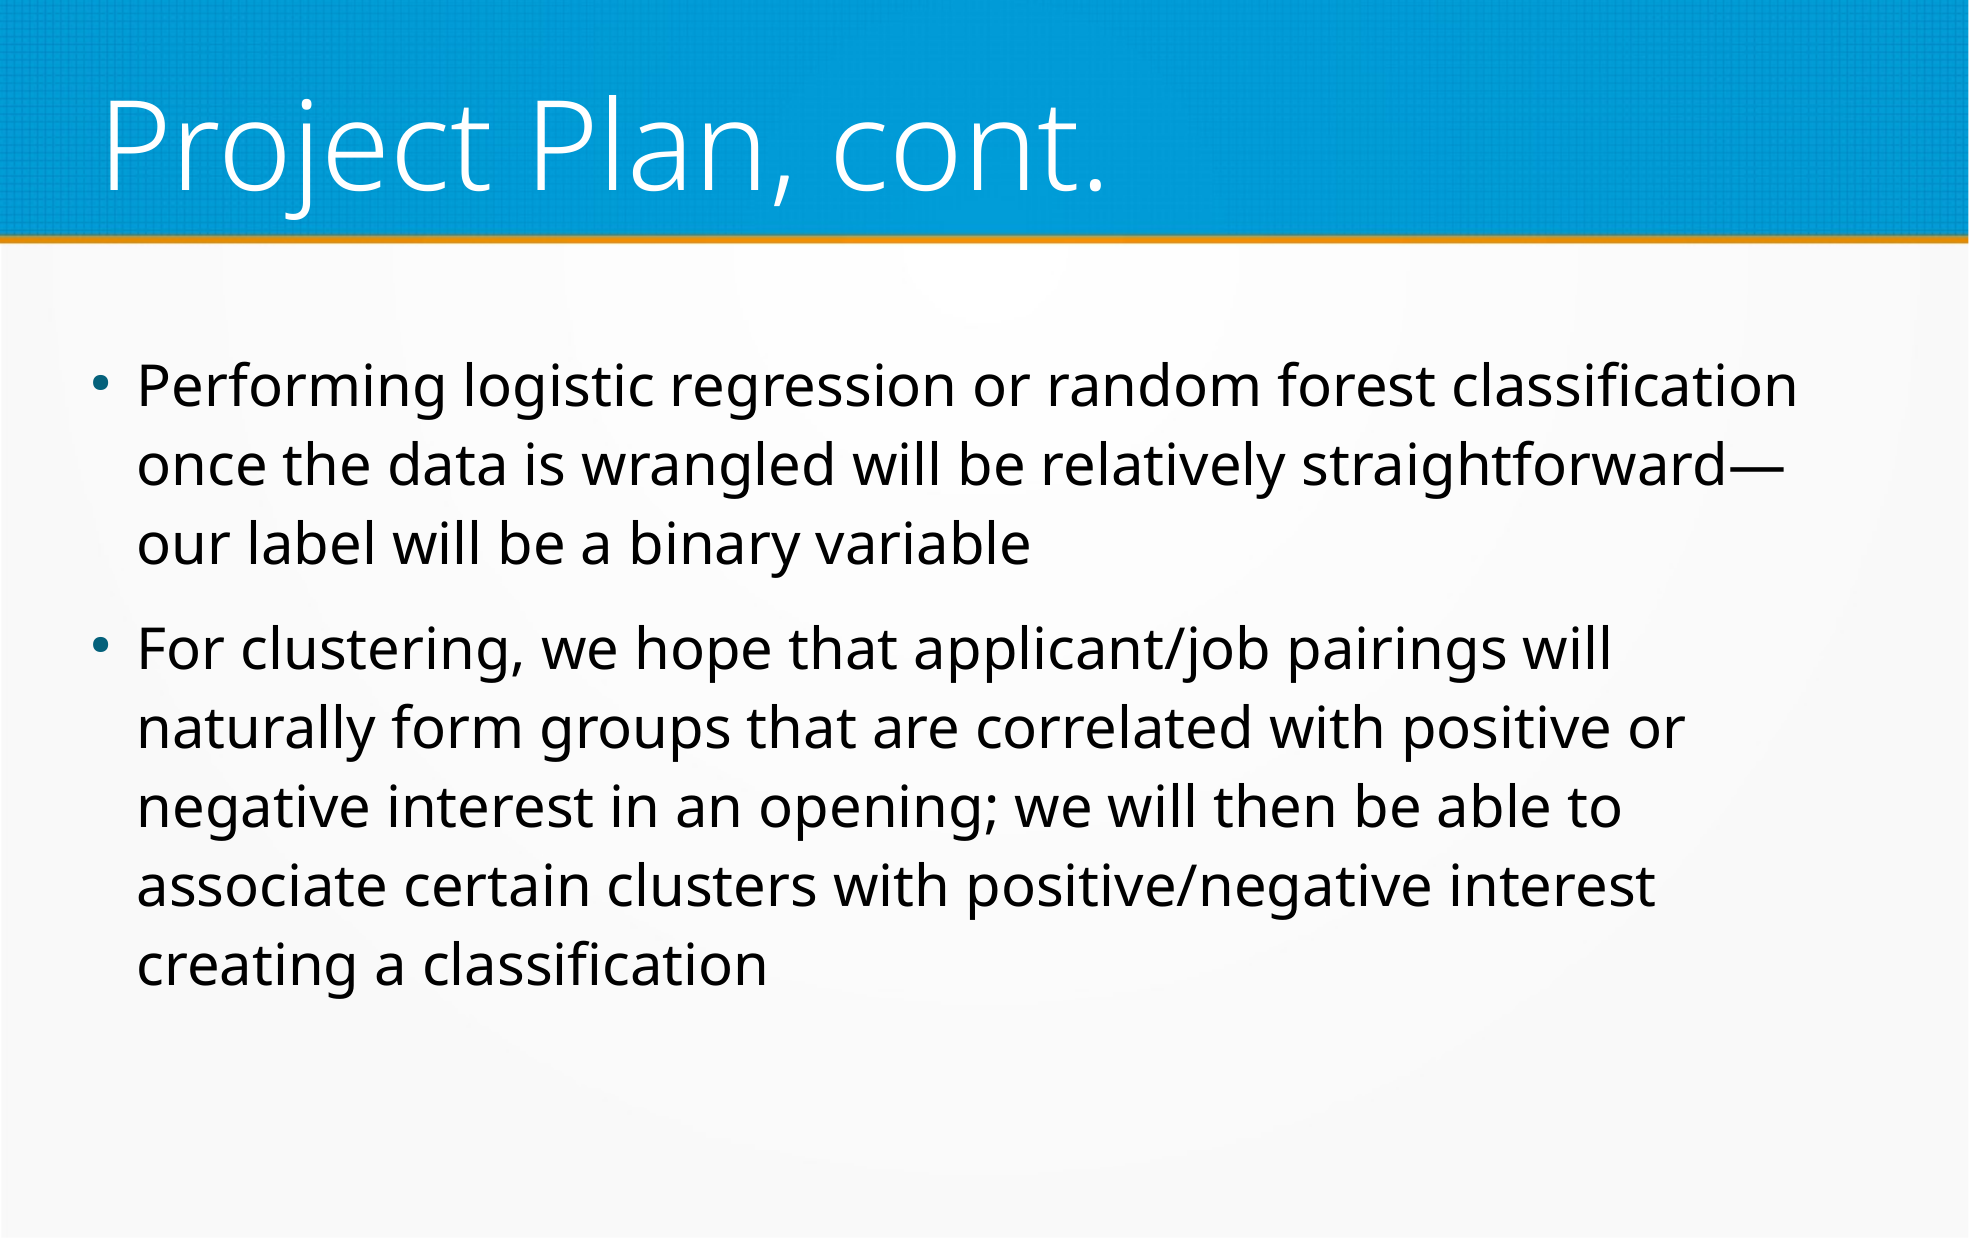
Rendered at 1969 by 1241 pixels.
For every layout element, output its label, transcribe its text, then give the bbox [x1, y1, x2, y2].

picture [0, 233, 1969, 1241]
title Project Plan, cont. [98, 19, 1870, 227]
list Performing logistic regression or random forest classification once the data is wrangled will be relatively straightforward—our label will be a binary variable For clustering, we hope that applicant/job pairings will naturally form groups that are correlated with positive or negative interest in an opening; we will then be able to associate certain clusters with positive/negative interest creating a classification [75, 240, 1837, 1006]
